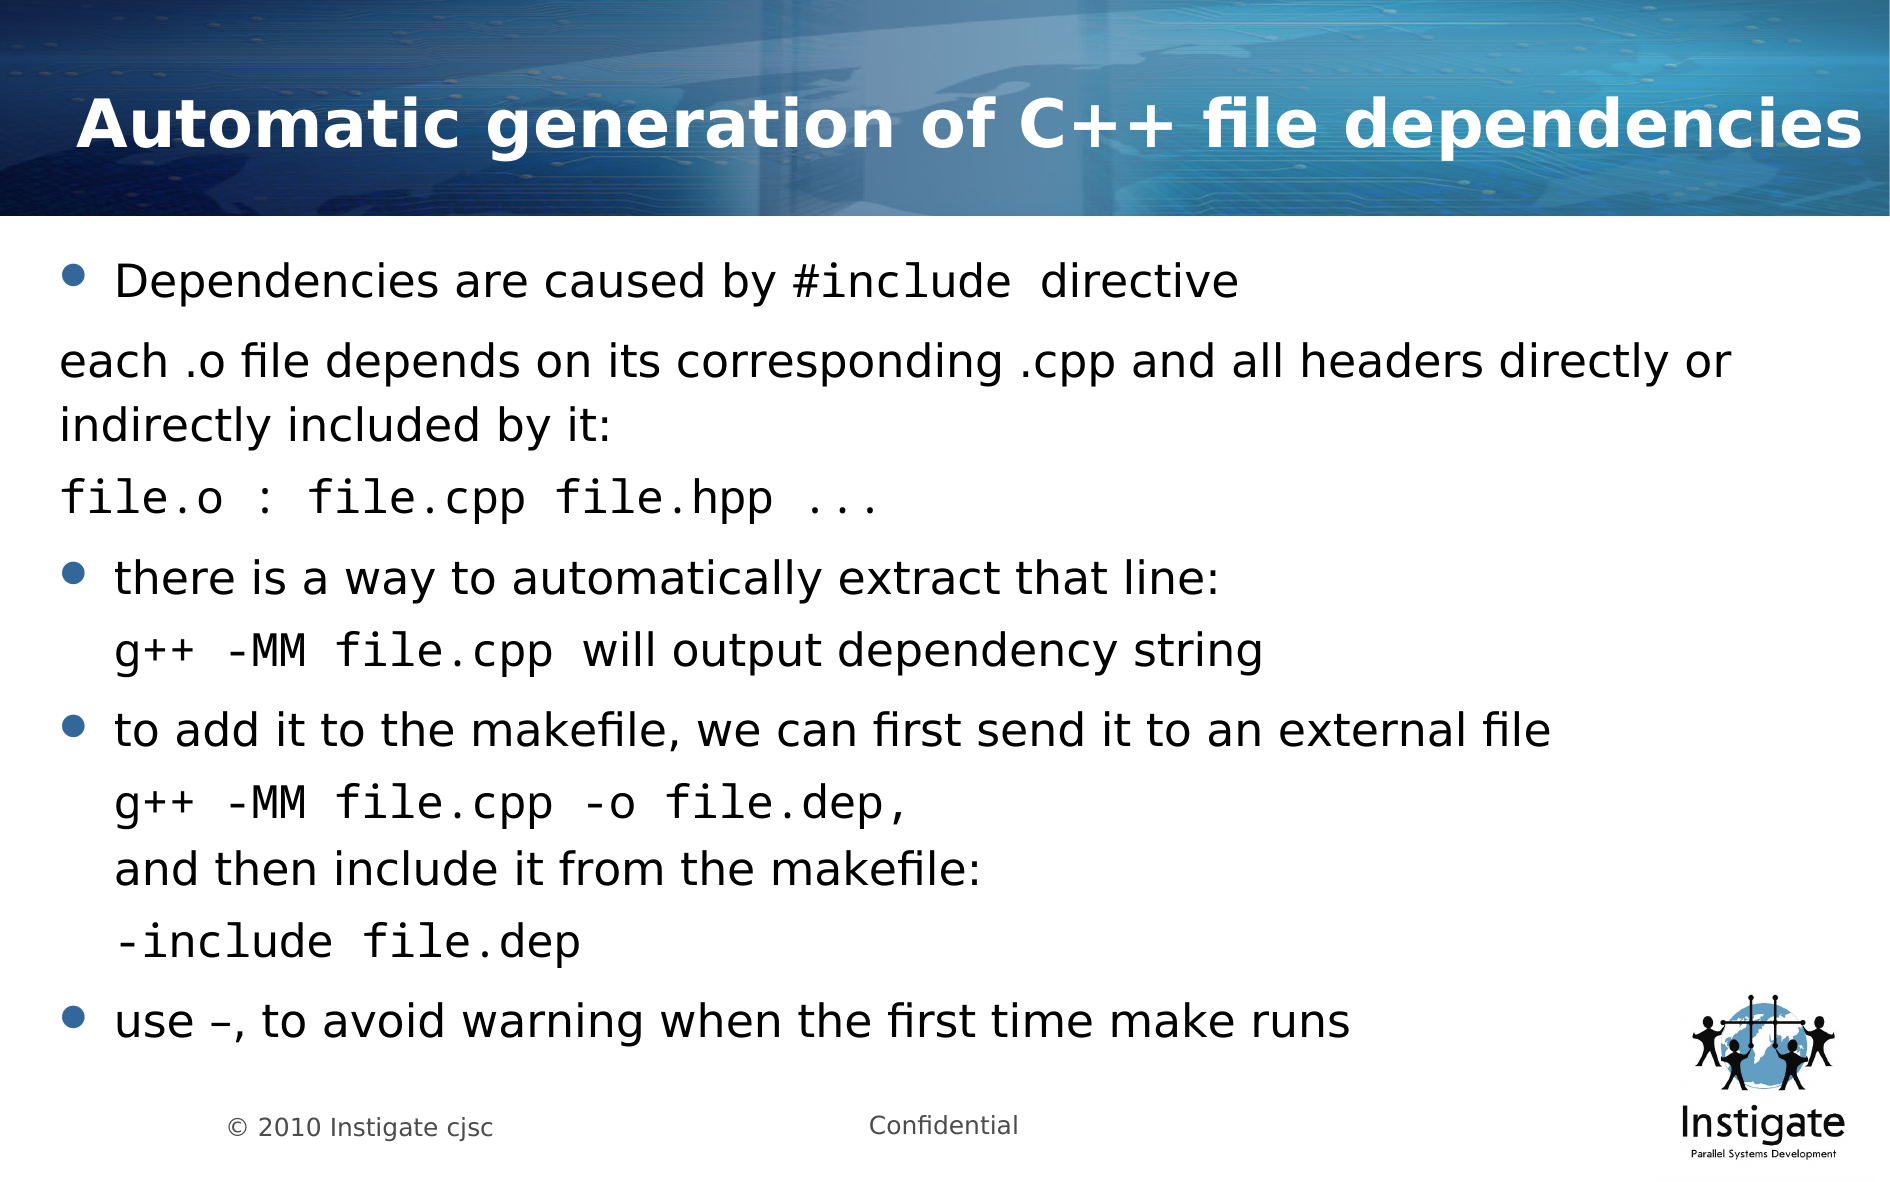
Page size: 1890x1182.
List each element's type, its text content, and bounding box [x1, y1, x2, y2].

list Dependencies are caused by #include directive each .o file depends on its corresponding .cpp and all headers directly or indirectly included by it: file.o : file.cpp file.hpp ... there is a way to automatically extract that line: g++ -MM file.cpp will output dependency string to add it to the makefile, we can first send it to an external file g++ -MM file.cpp -o file.dep, and then include it from the makefile: -include file.dep use –, to avoid warning when the first time make runs [59, 236, 1831, 1001]
title Automatic generation of C++ file dependencies [76, 54, 1890, 210]
picture [1650, 956, 1876, 1182]
picture [0, 0, 1890, 216]
